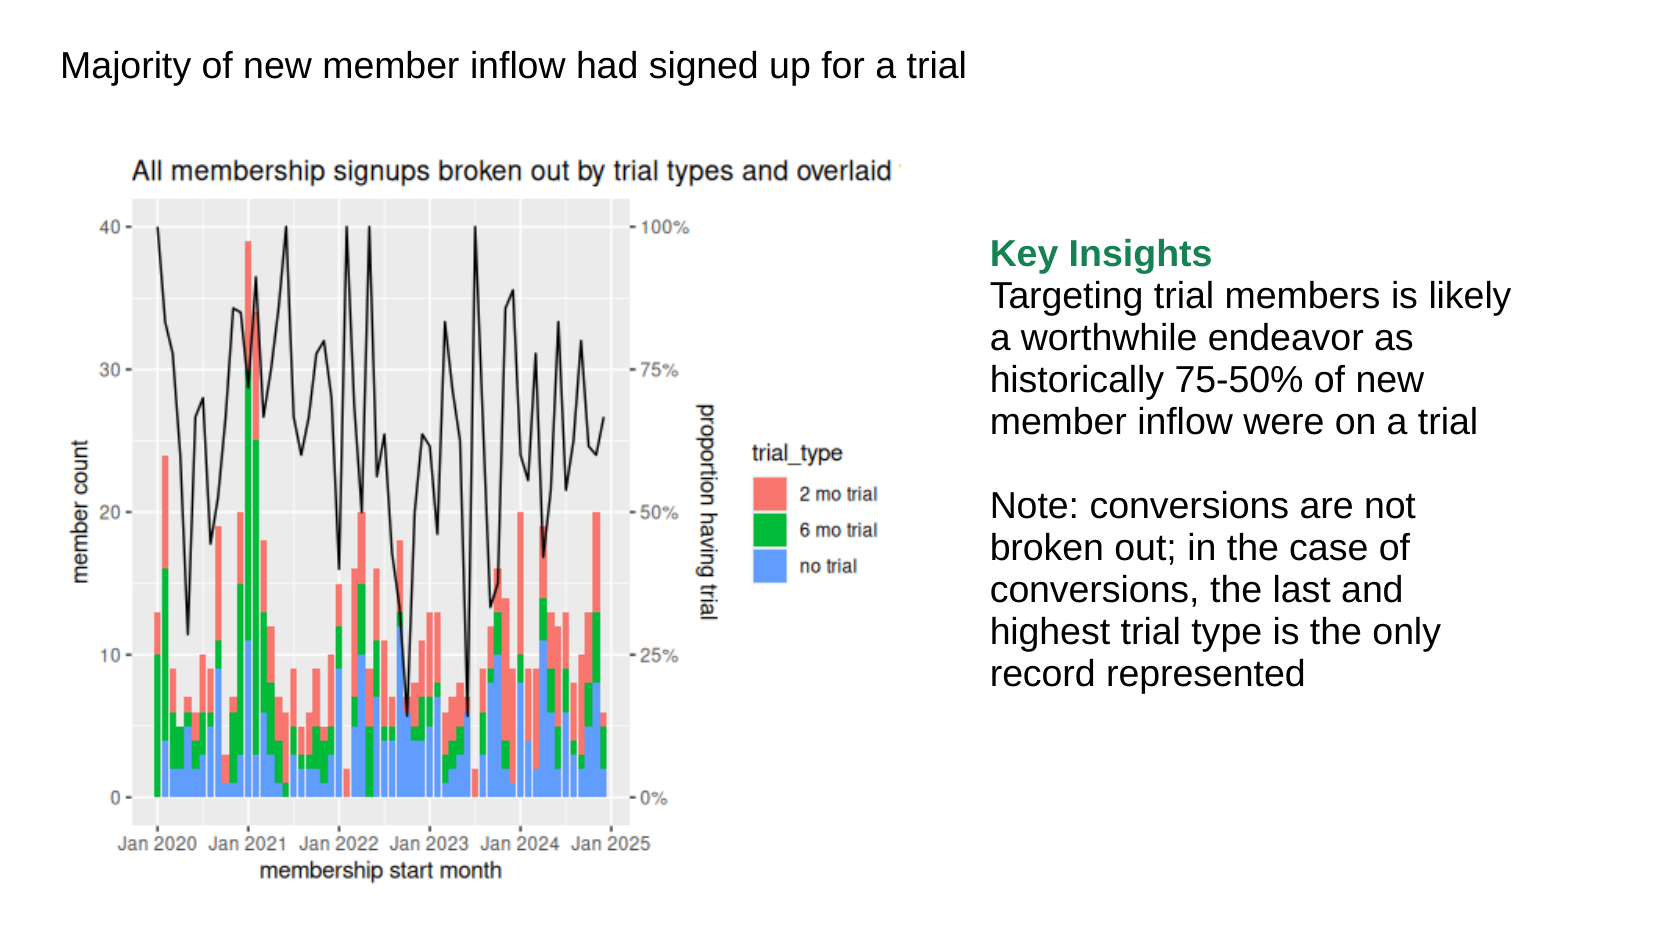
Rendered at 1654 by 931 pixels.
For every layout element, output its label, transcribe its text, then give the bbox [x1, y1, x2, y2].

text_box Key Insights Targeting trial members is likely a worthwhile endeavor as historically 75-50% of new member inflow were on a trial Note: conversions are not broken out; in the case of conversions, the last and highest trial type is the only record represented [975, 225, 1538, 828]
text_box Majority of new member inflow had signed up for a trial [45, 37, 984, 95]
picture [59, 149, 901, 896]
